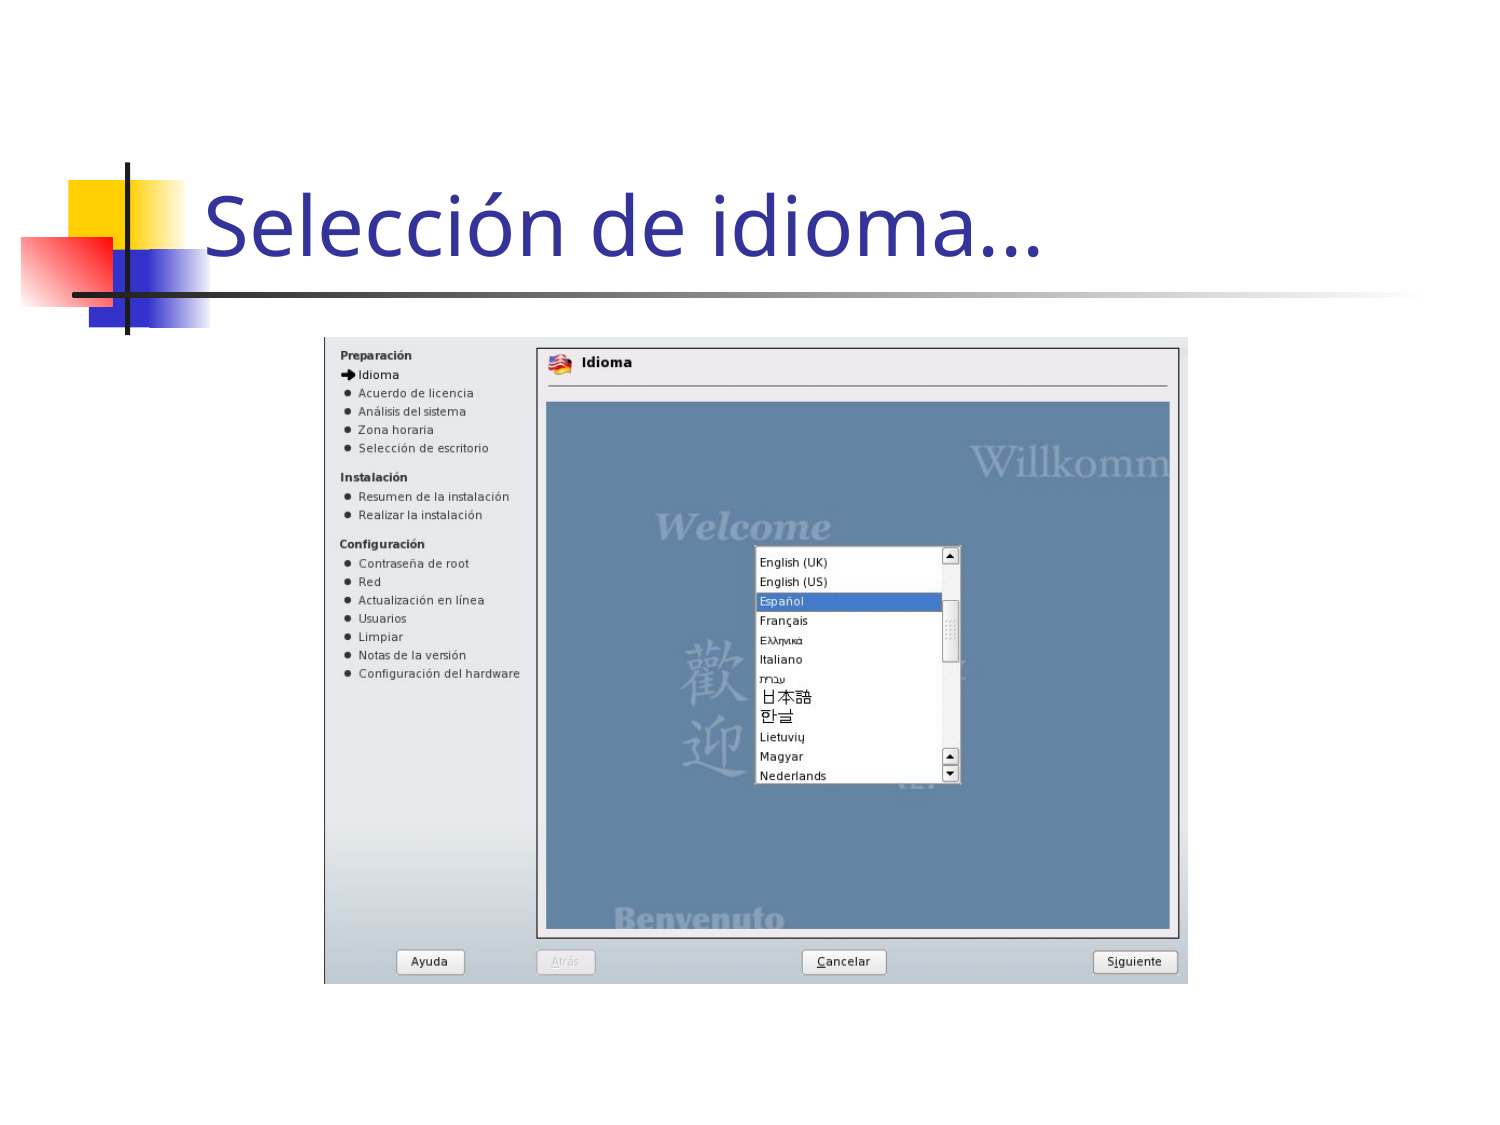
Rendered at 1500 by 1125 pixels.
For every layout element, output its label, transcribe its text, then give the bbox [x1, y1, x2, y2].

picture [324, 337, 1188, 984]
title Selección de idioma... [188, 101, 1468, 289]
